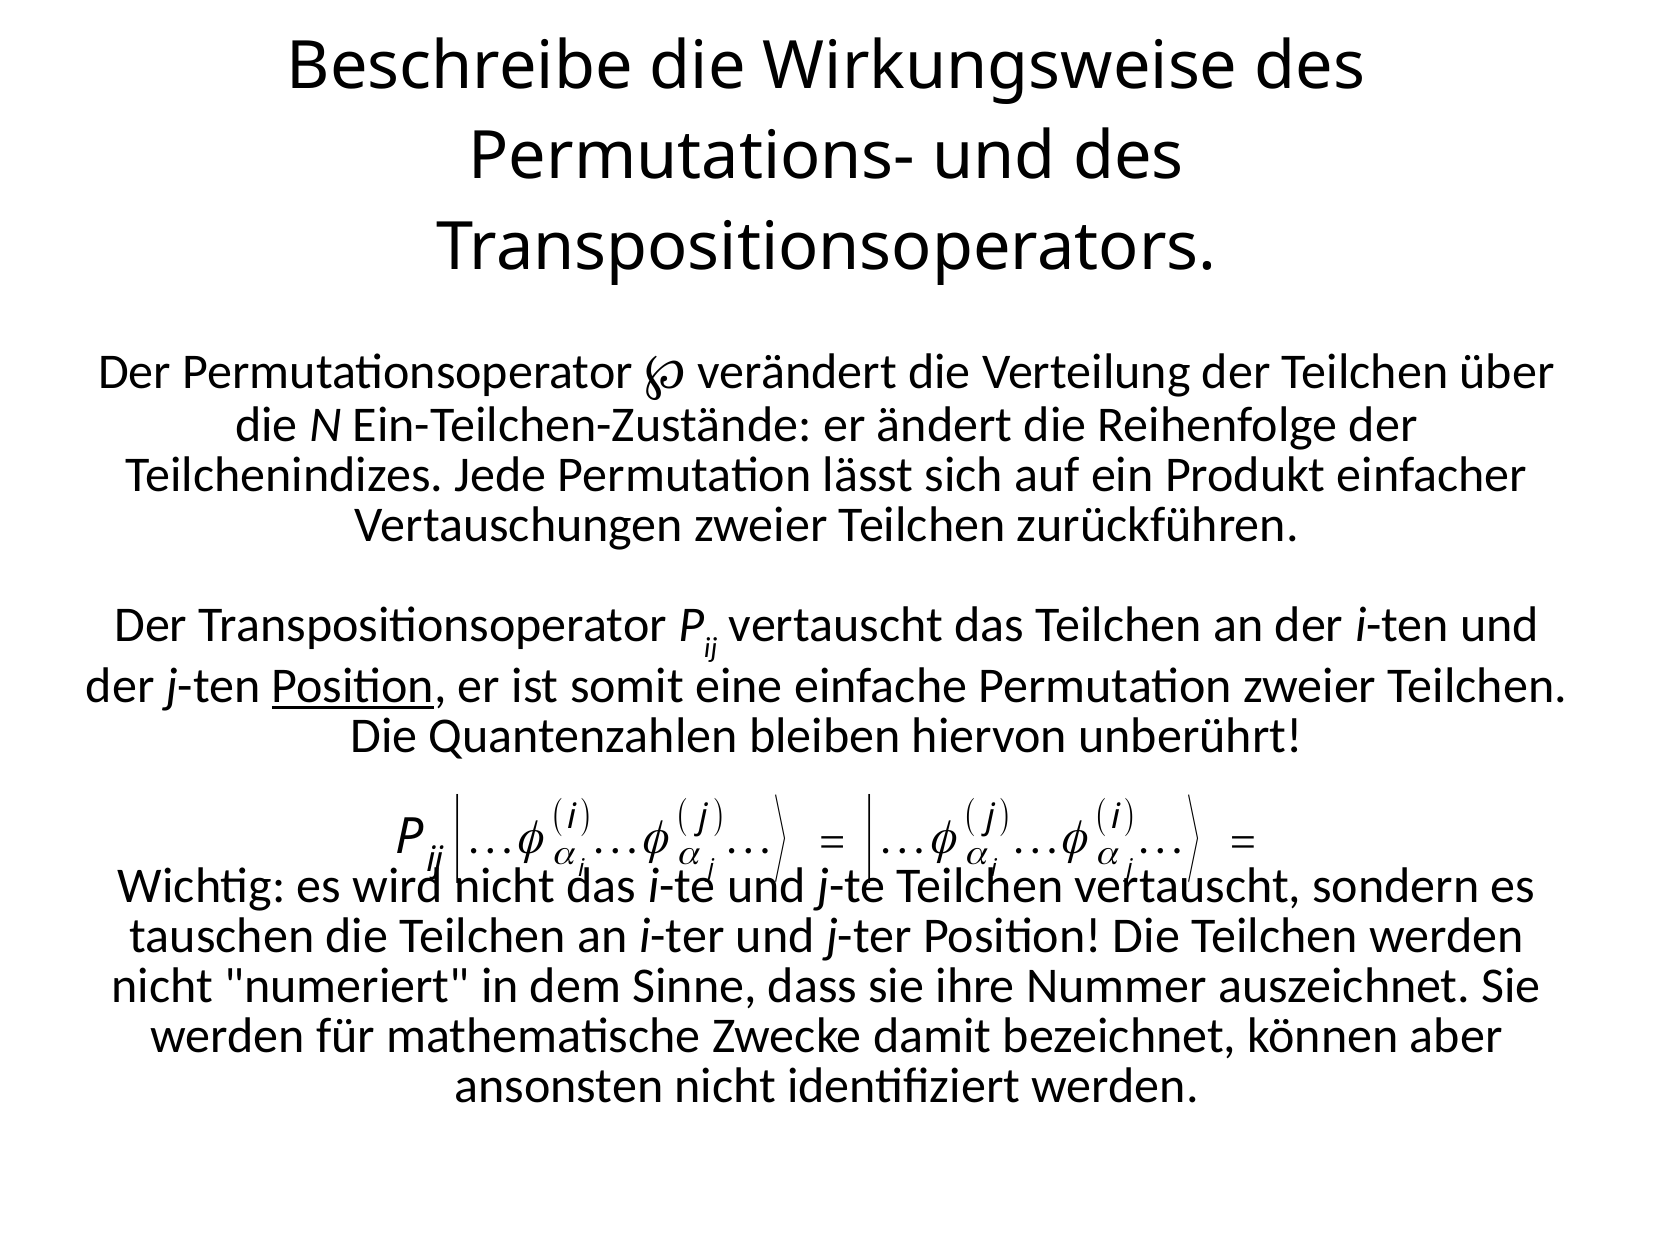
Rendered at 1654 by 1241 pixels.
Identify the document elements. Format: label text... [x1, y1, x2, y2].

chart [389, 792, 1265, 885]
subtitle Der Permutationsoperator ℘ verändert die Verteilung der Teilchen über die N Ein-Teilchen-Zustände: er ändert die Reihenfolge der Teilchenindizes. Jede Permutation lässt sich auf ein Produkt einfacher Vertauschungen zweier Teilchen zurückführen. Der Transpositionsoperator Pij vertauscht das Teilchen an der i-ten und der j-ten Position, er ist somit eine einfache Permutation zweier Teilchen. Die Quantenzahlen bleiben hiervon unberührt! Wichtig: es wird nicht das i-te und j-te Teilchen vertauscht, sondern es tauschen die Teilchen an i-ter und j-ter Position! Die Teilchen werden nicht "numeriert" in dem Sinne, dass sie ihre Nummer auszeichnet. Sie werden für mathematische Zwecke damit bezeichnet, können aber ansonsten nicht identifiziert werden. [82, 92, 1571, 1208]
title Beschreibe die Wirkungsweise des Permutations- und des Transpositionsoperators. [82, 49, 1571, 92]
